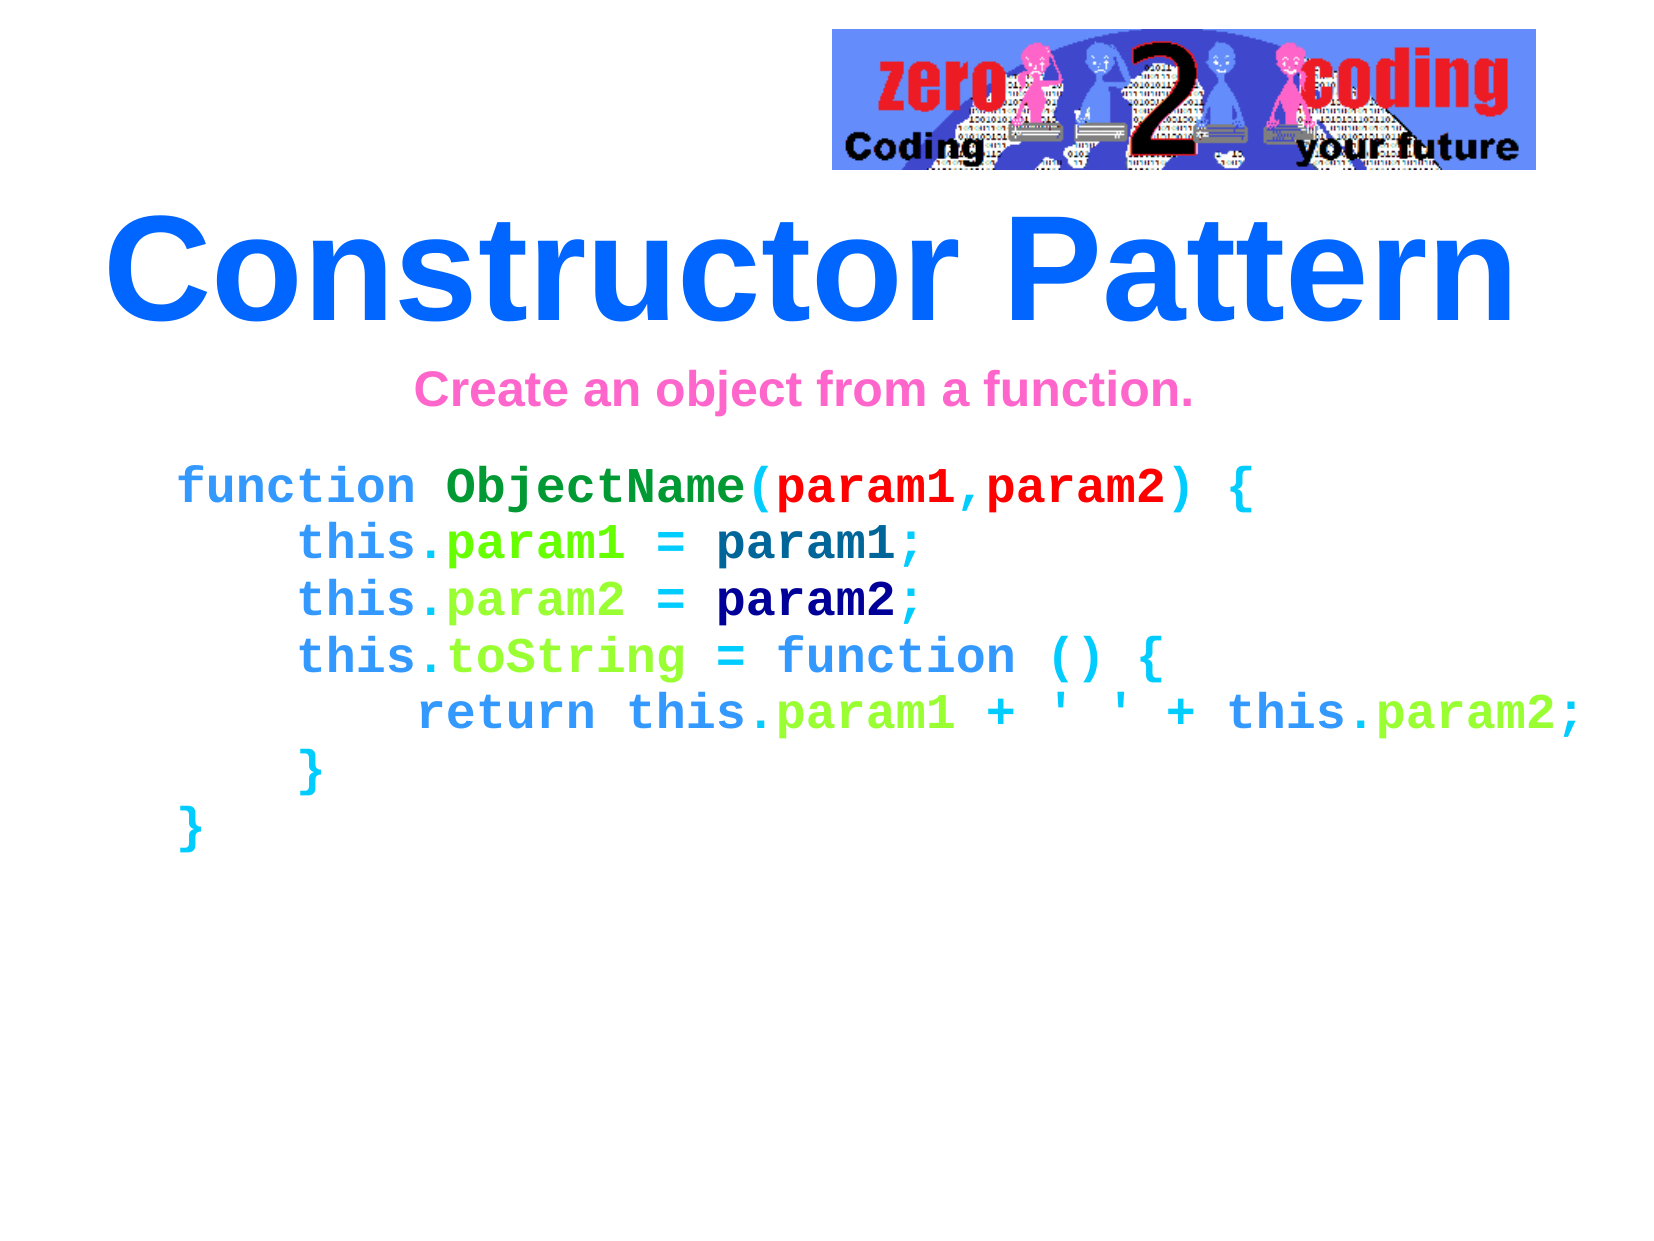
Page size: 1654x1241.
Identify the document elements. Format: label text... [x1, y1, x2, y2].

text_box function ObjectName(param1,param2) { this.param1 = param1; this.param2 = param2; this.toString = function () { return this.param1 + ' ' + this.param2; } } [161, 452, 1601, 865]
picture [832, 29, 1536, 171]
text_box Constructor Pattern [88, 177, 1536, 360]
text_box Create an object from a function. [398, 354, 1210, 443]
